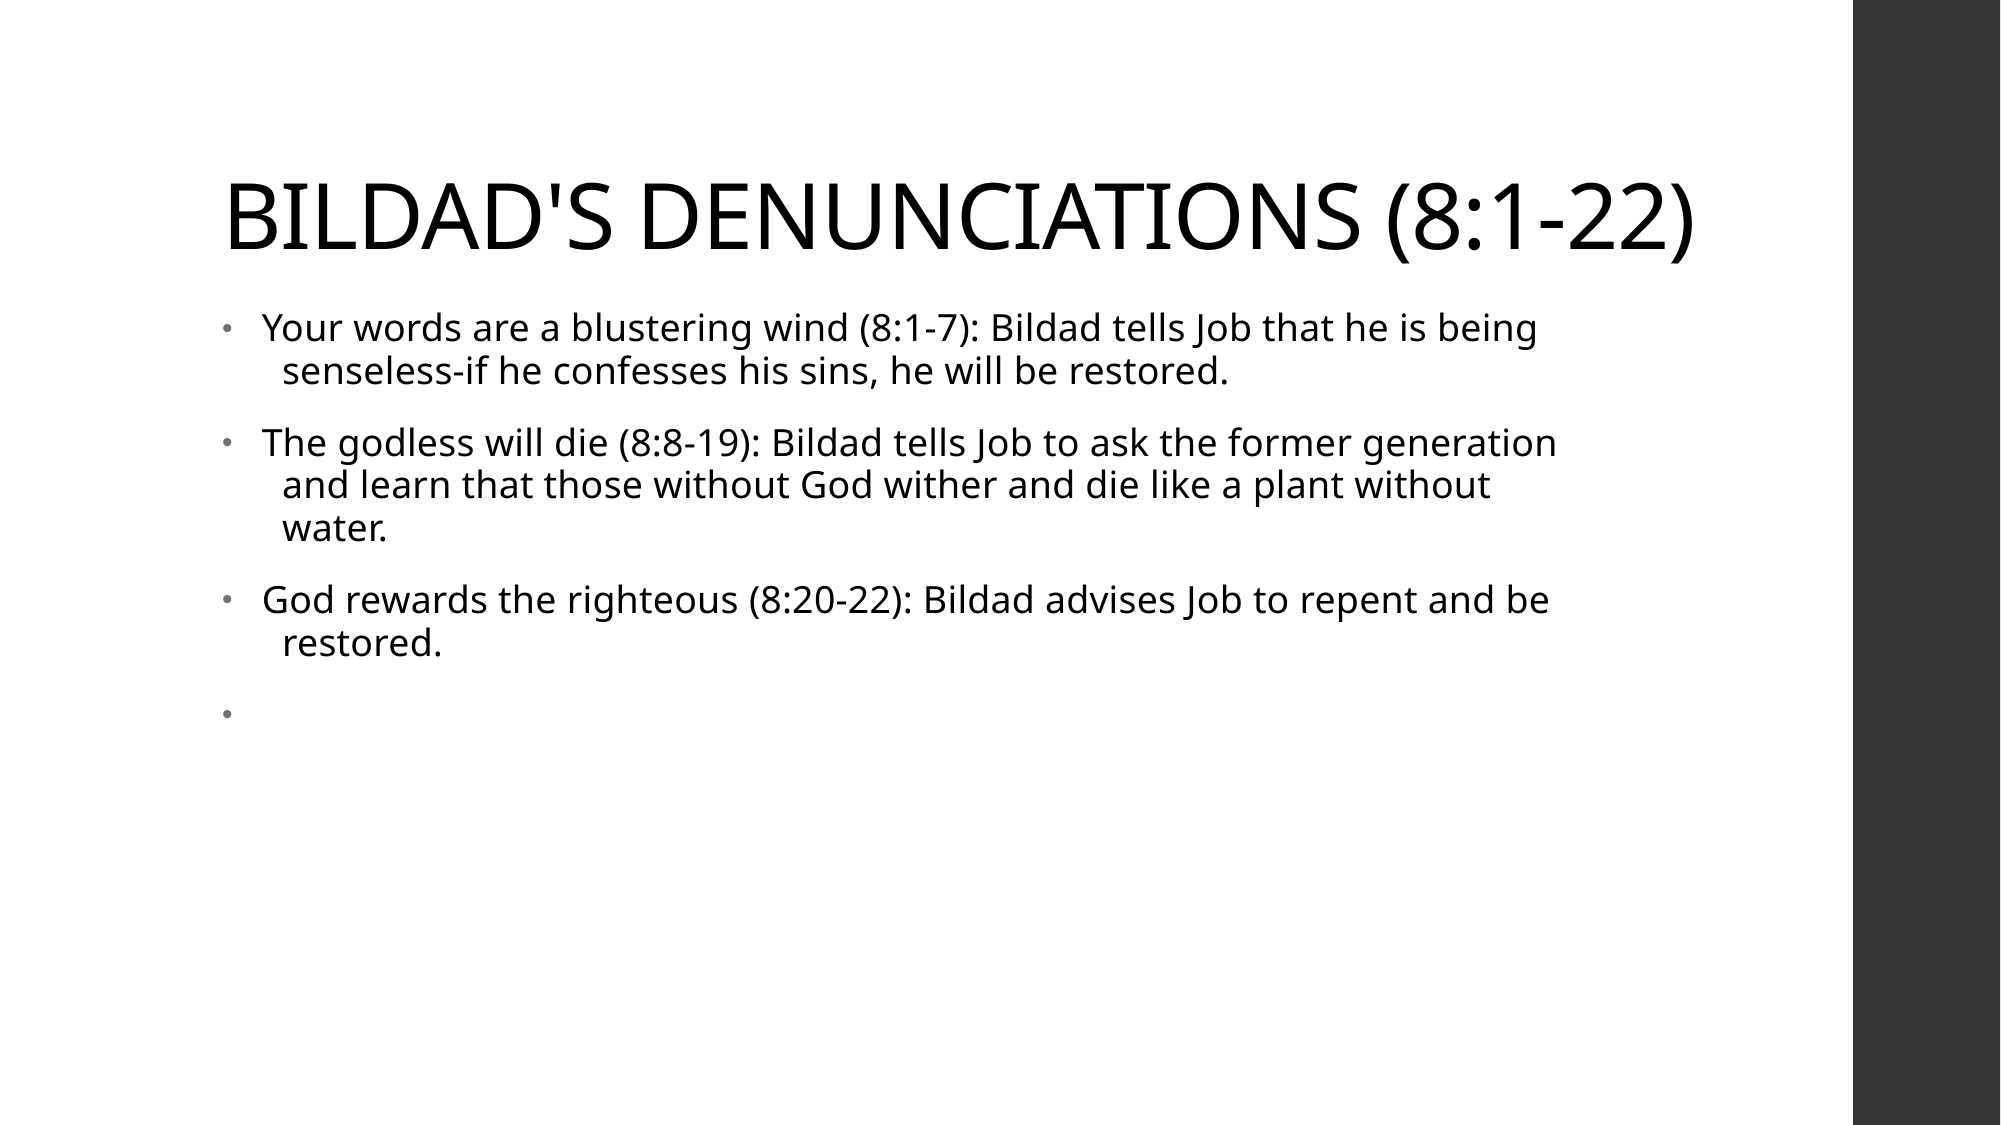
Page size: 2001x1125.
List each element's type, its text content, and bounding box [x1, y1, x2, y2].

title BILDAD'S DENUNCIATIONS (8:1-22) [206, 60, 1797, 278]
list Your words are a blustering wind (8:1-7): Bildad tells Job that he is being senseless-if he confesses his sins, he will be restored. The godless will die (8:8-19): Bildad tells Job to ask the former generation and learn that those without God wither and die like a plant without water. God rewards the righteous (8:20-22): Bildad advises Job to repent and be restored. [206, 299, 1617, 1014]
